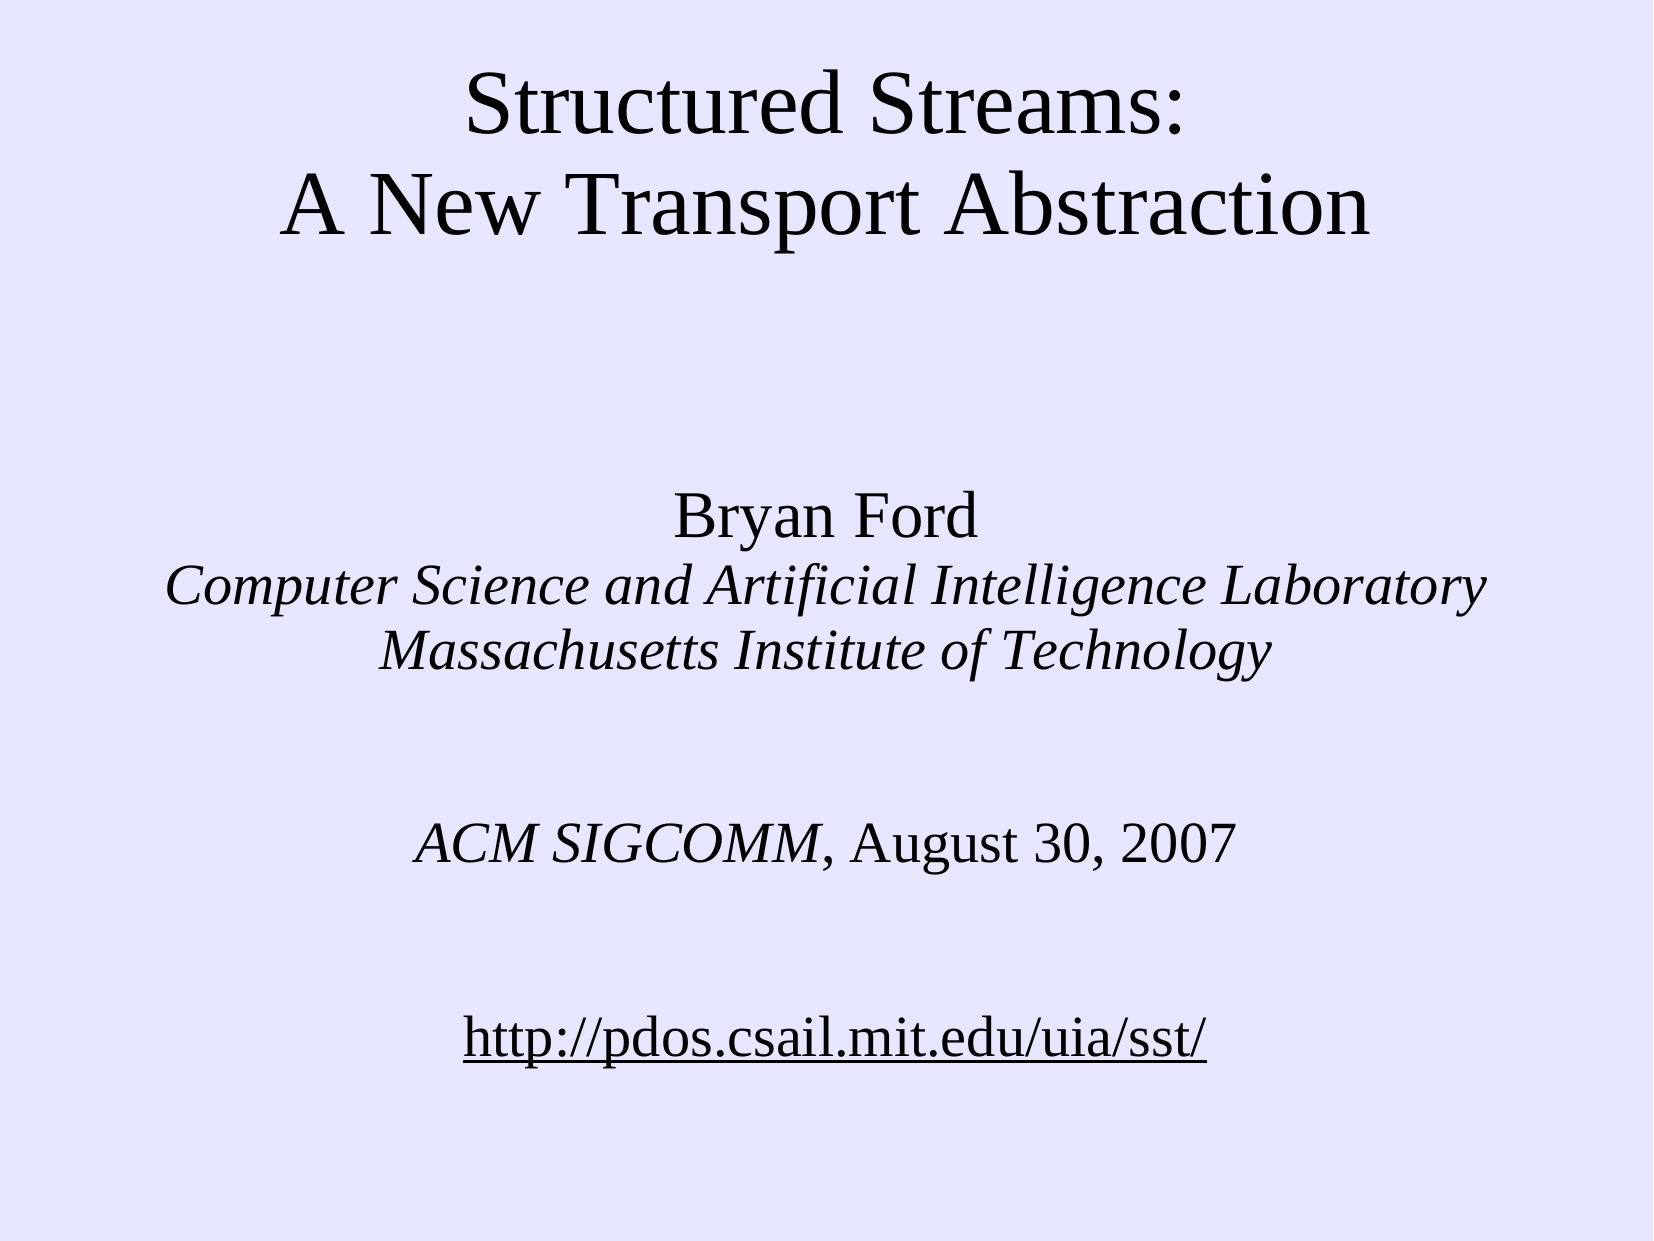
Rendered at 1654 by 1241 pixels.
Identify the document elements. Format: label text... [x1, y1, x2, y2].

title Structured Streams: A New Transport Abstraction [82, 51, 1571, 255]
subtitle Bryan Ford Computer Science and Artificial Intelligence Laboratory Massachusetts Institute of Technology ACM SIGCOMM, August 30, 2007 http://pdos.csail.mit.edu/uia/sst/ [82, 290, 1571, 1109]
